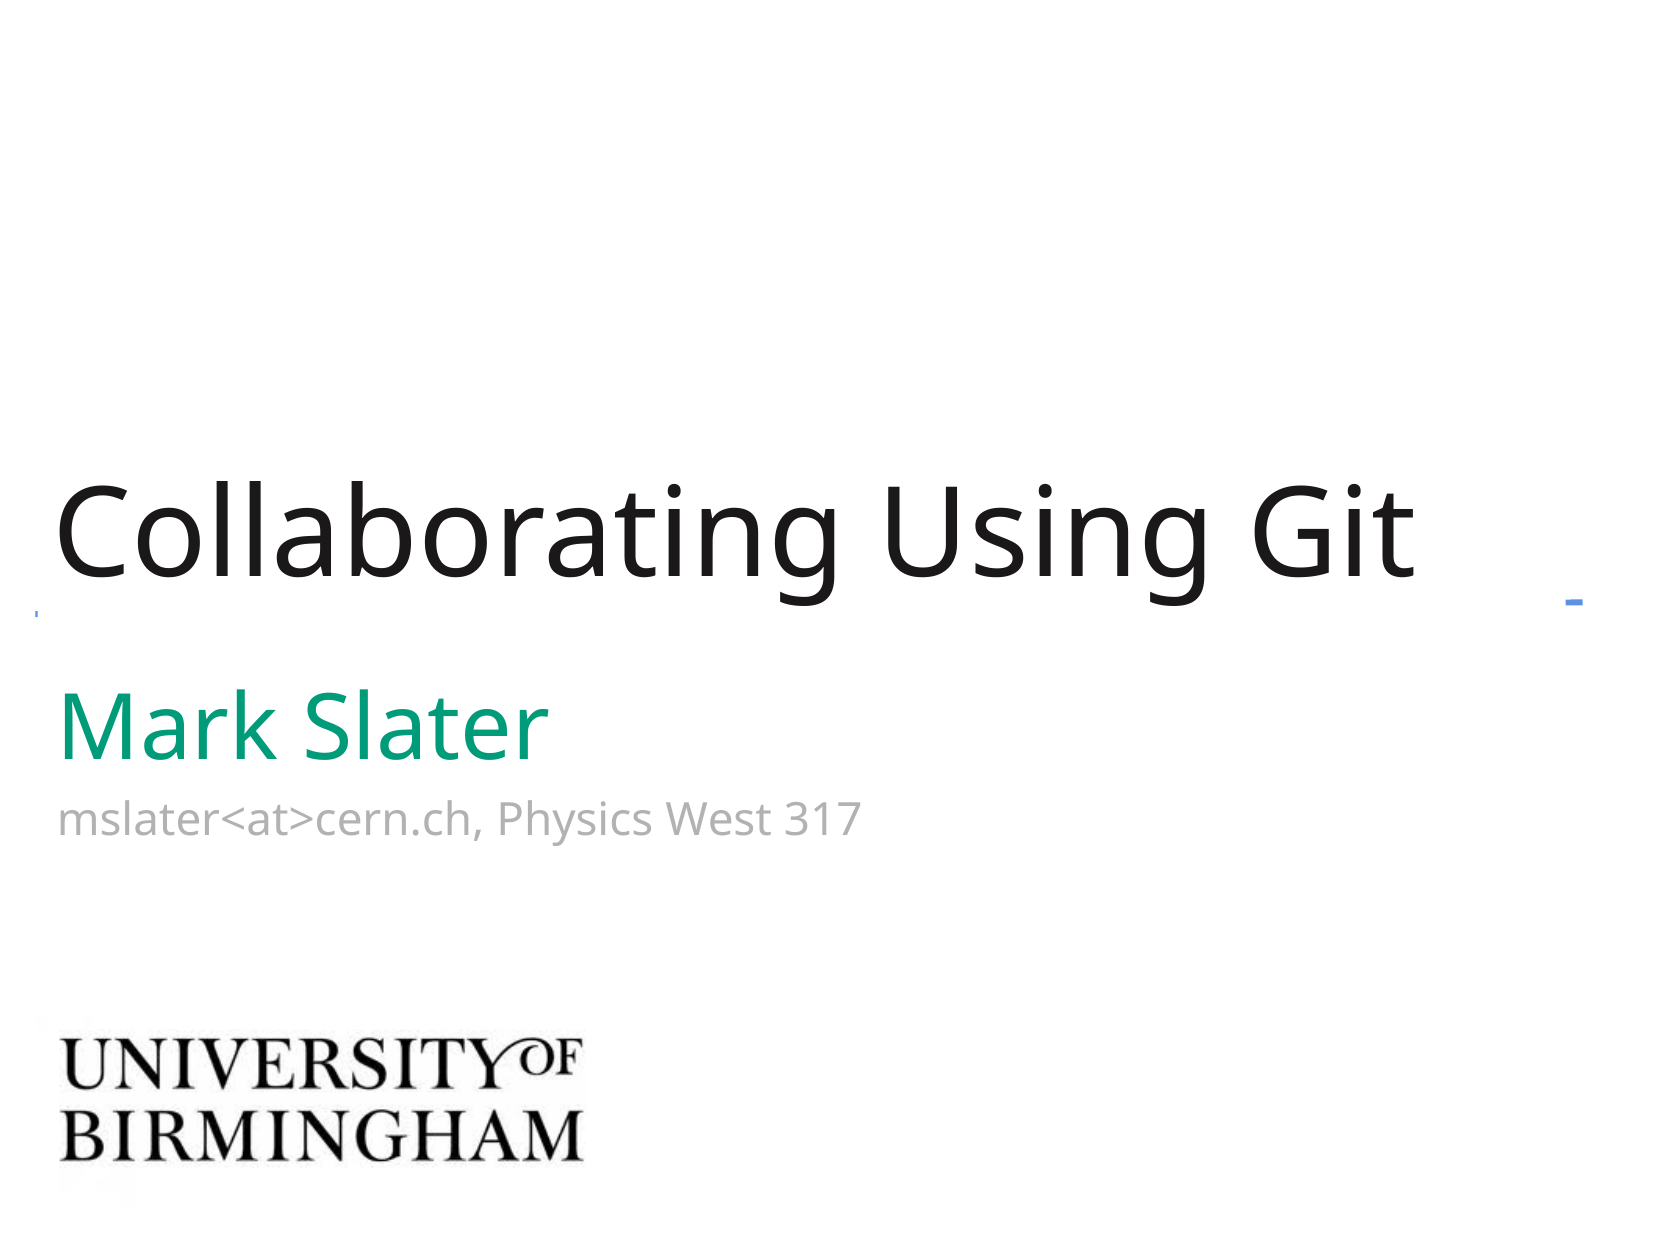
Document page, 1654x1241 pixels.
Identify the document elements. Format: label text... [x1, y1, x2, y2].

text_box Mark Slater mslater<at>cern.ch, Physics West 317 [56, 661, 683, 816]
picture [35, 992, 609, 1207]
text_box Collaborating Using Git [37, 435, 1566, 594]
